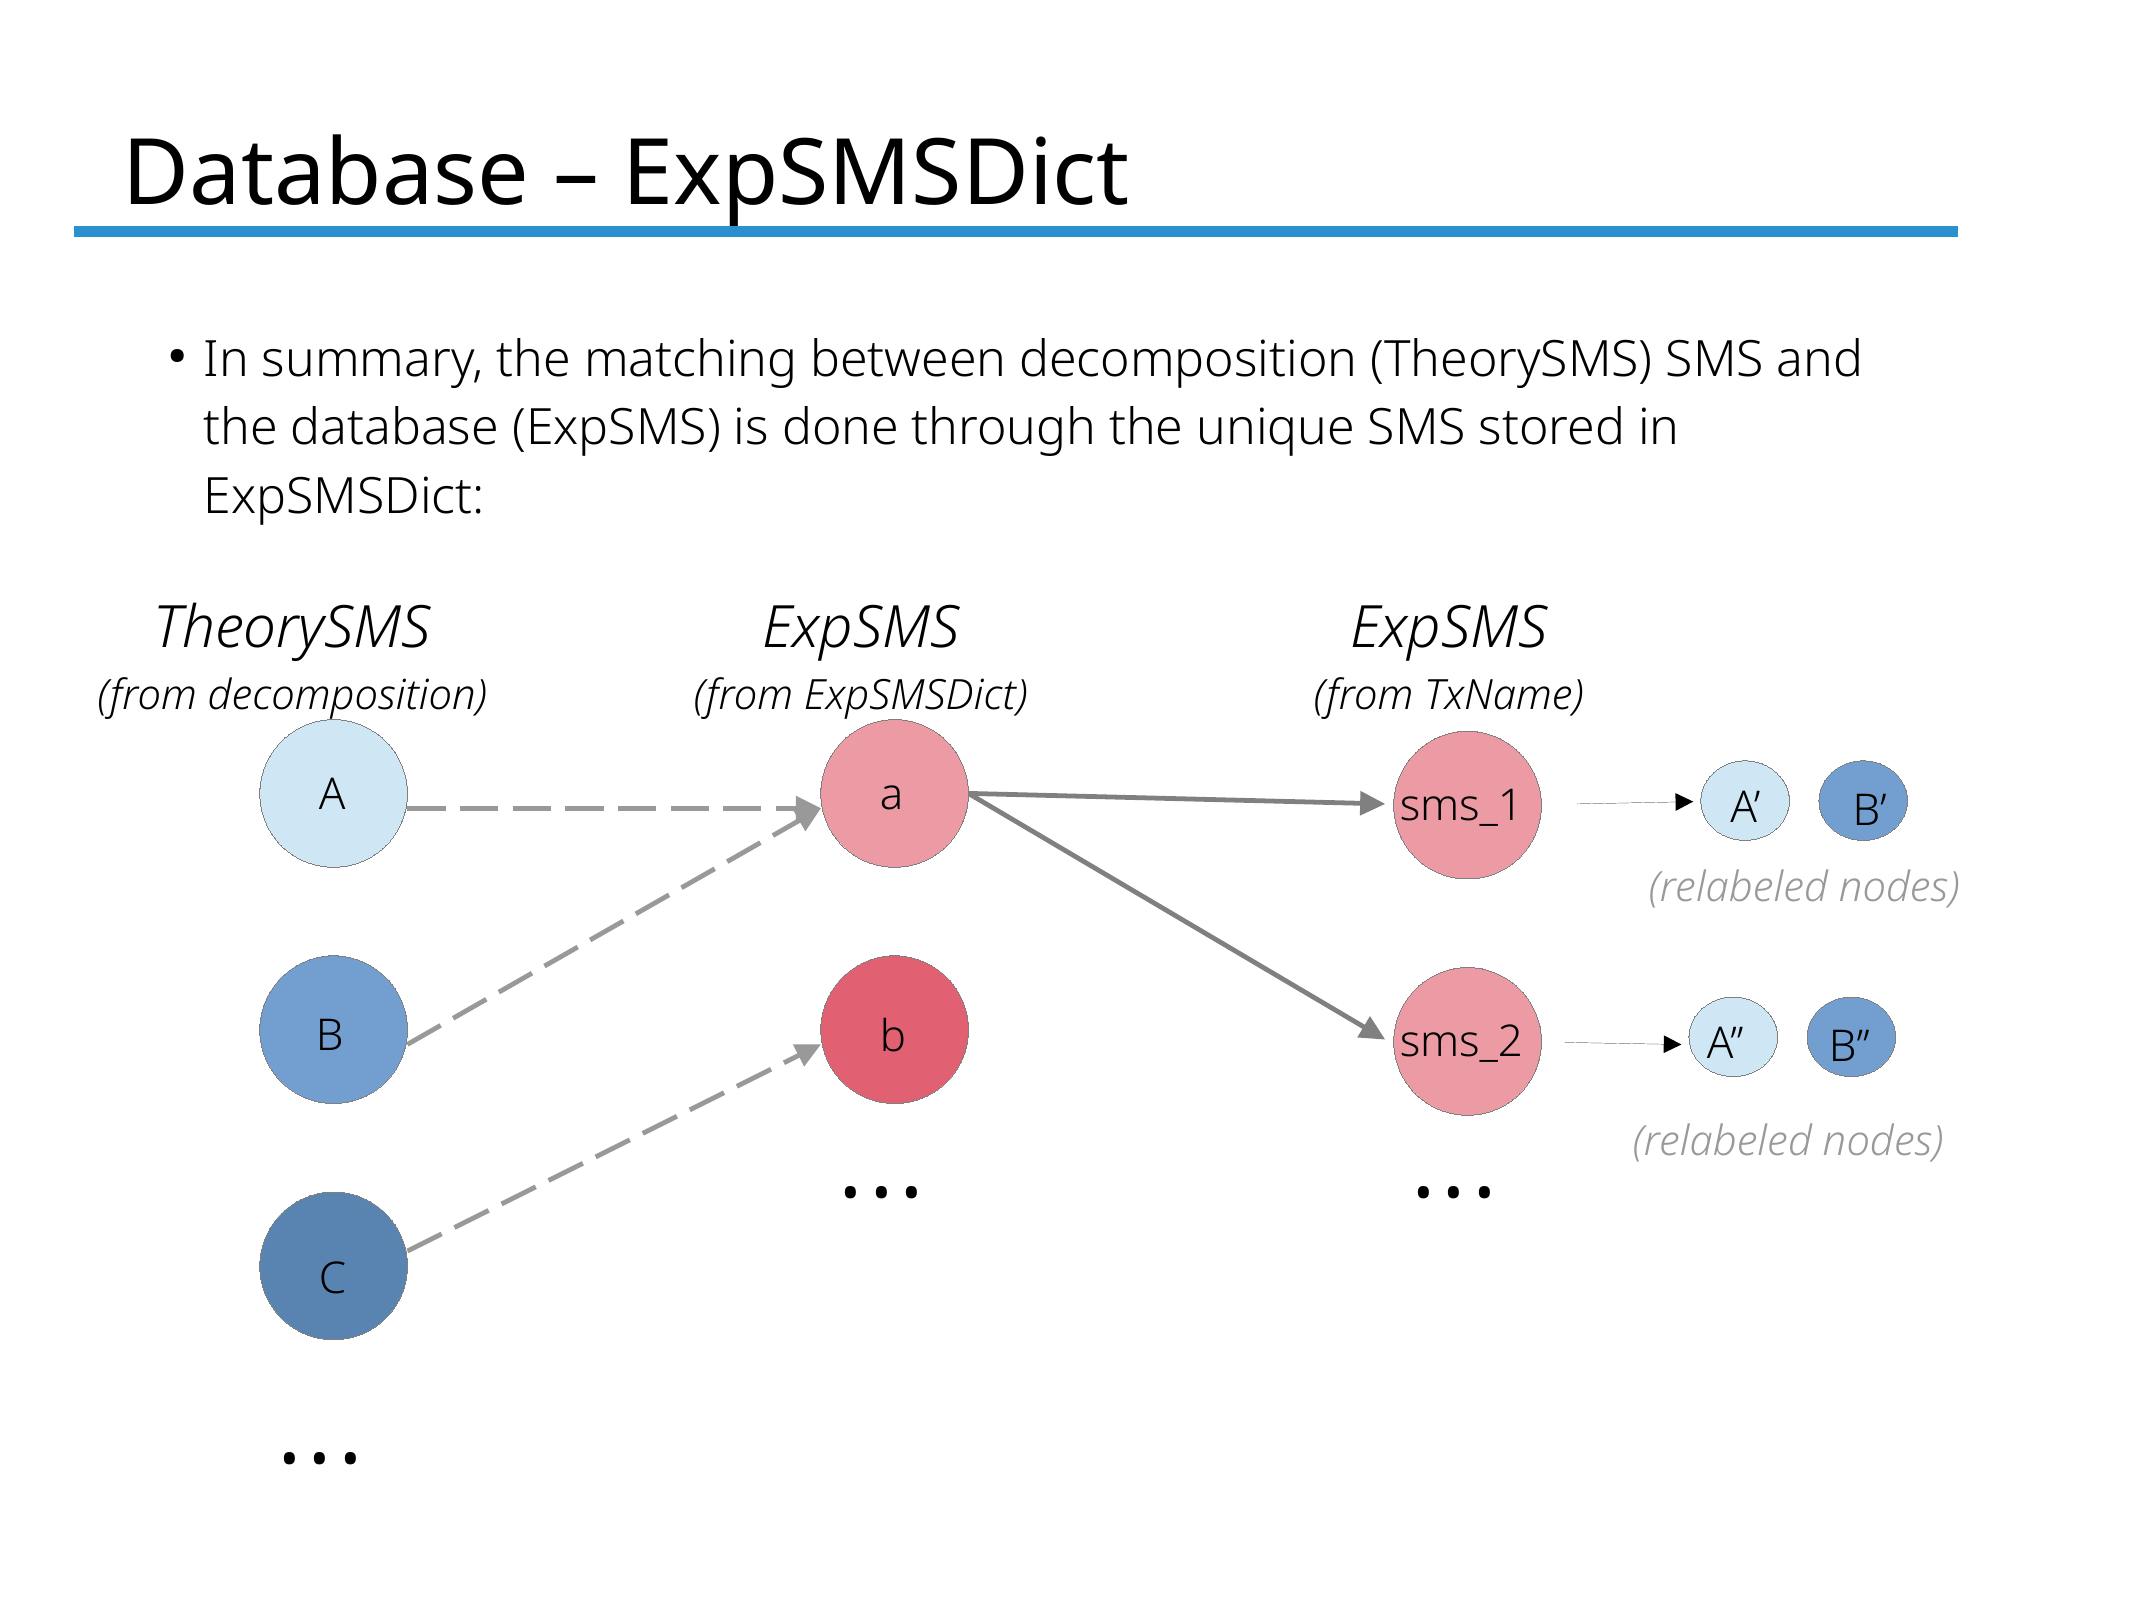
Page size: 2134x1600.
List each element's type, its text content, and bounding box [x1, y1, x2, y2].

text_box [1688, 1022, 1692, 1052]
text_box ... [1393, 1056, 1571, 1217]
text_box [259, 955, 408, 1104]
text_box [1819, 760, 1892, 833]
text_box [1807, 1015, 1814, 1058]
text_box [1822, 997, 1881, 1007]
text_box [1708, 997, 1759, 1004]
text_box (relabeled nodes) [1634, 849, 2032, 921]
text_box [820, 955, 969, 1056]
text_box [259, 719, 408, 868]
text_box In summary, the matching between decomposition (TheorySMS) SMS and the database (ExpSMS) is done through the unique SMS stored in ExpSMSDict: [153, 315, 1943, 506]
text_box [1721, 834, 1770, 841]
text_box sms_2 [1385, 1002, 1577, 1068]
text_box C [304, 1239, 364, 1305]
text_box A’ [1715, 768, 1819, 834]
text_box ... [259, 1321, 437, 1483]
text_box b [865, 997, 925, 1063]
text_box [1399, 833, 1536, 879]
text_box B’’ [1814, 1007, 1932, 1073]
text_box Database – ExpSMSDict [99, 89, 1155, 247]
text_box [1700, 771, 1715, 830]
text_box [1833, 1073, 1870, 1077]
text_box ExpSMS (from ExpSMSDict) [679, 577, 1103, 709]
text_box [1405, 967, 1531, 1002]
text_box a [865, 755, 925, 821]
text_box [1845, 837, 1881, 841]
text_box B [301, 996, 361, 1063]
text_box sms_1 [1385, 766, 1577, 833]
text_box A’’ [1692, 1004, 1796, 1103]
text_box A [304, 755, 364, 821]
text_box [1719, 760, 1771, 768]
text_box [259, 1192, 408, 1321]
text_box [1404, 731, 1531, 766]
text_box ... [820, 1056, 998, 1217]
text_box ExpSMS (from TxName) [1299, 577, 1647, 709]
text_box B’ [1837, 770, 1943, 837]
text_box TheorySMS (from decomposition) [82, 577, 563, 709]
text_box [820, 719, 969, 868]
text_box (relabeled nodes) [1618, 1103, 2016, 1175]
